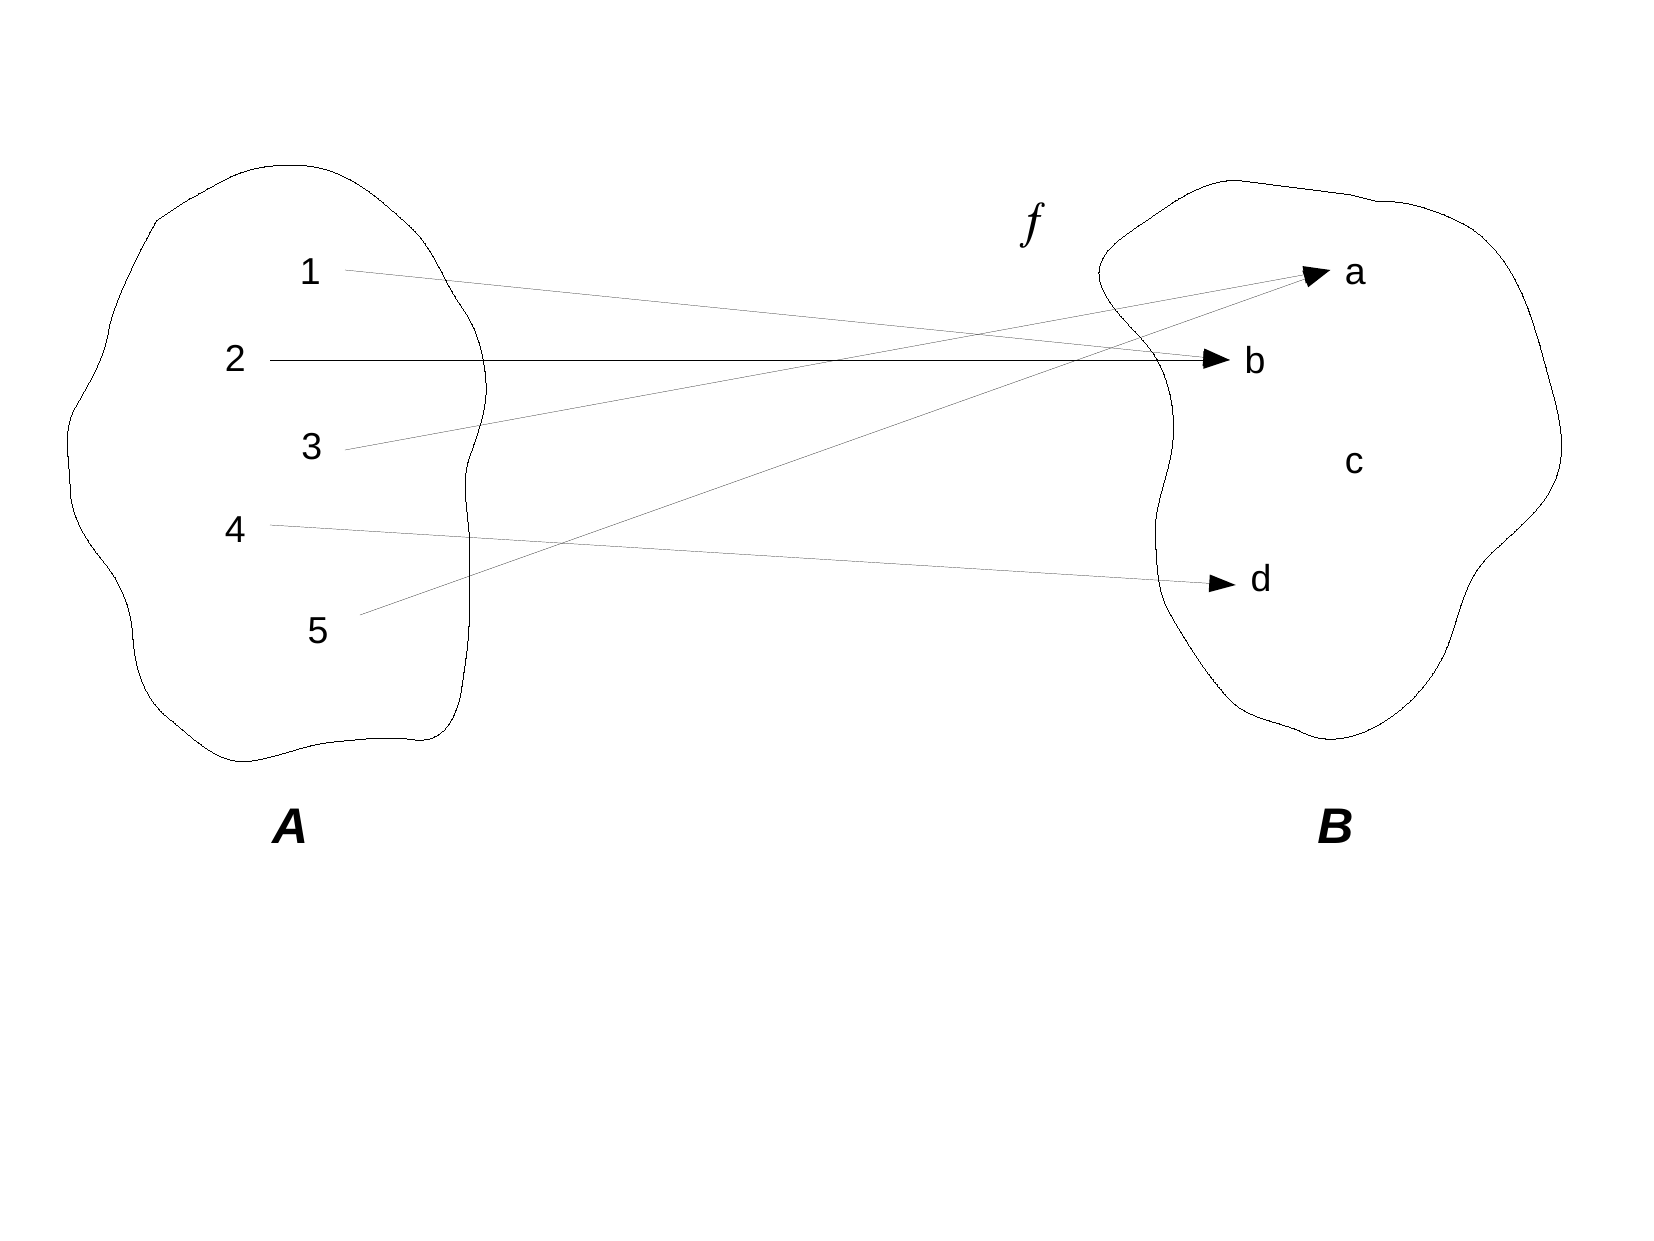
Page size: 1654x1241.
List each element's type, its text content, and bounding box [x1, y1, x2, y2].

text_box b [1229, 331, 1320, 389]
text_box 1 [285, 243, 376, 301]
text_box c [1330, 432, 1421, 489]
text_box a [1330, 243, 1421, 301]
text_box A [257, 790, 348, 862]
text_box B [1302, 790, 1393, 862]
text_box ¦ [1005, 195, 1066, 276]
text_box 3 [286, 418, 377, 476]
text_box 4 [210, 501, 301, 559]
text_box d [1235, 550, 1326, 608]
text_box 2 [210, 330, 301, 387]
text_box 5 [292, 601, 383, 659]
